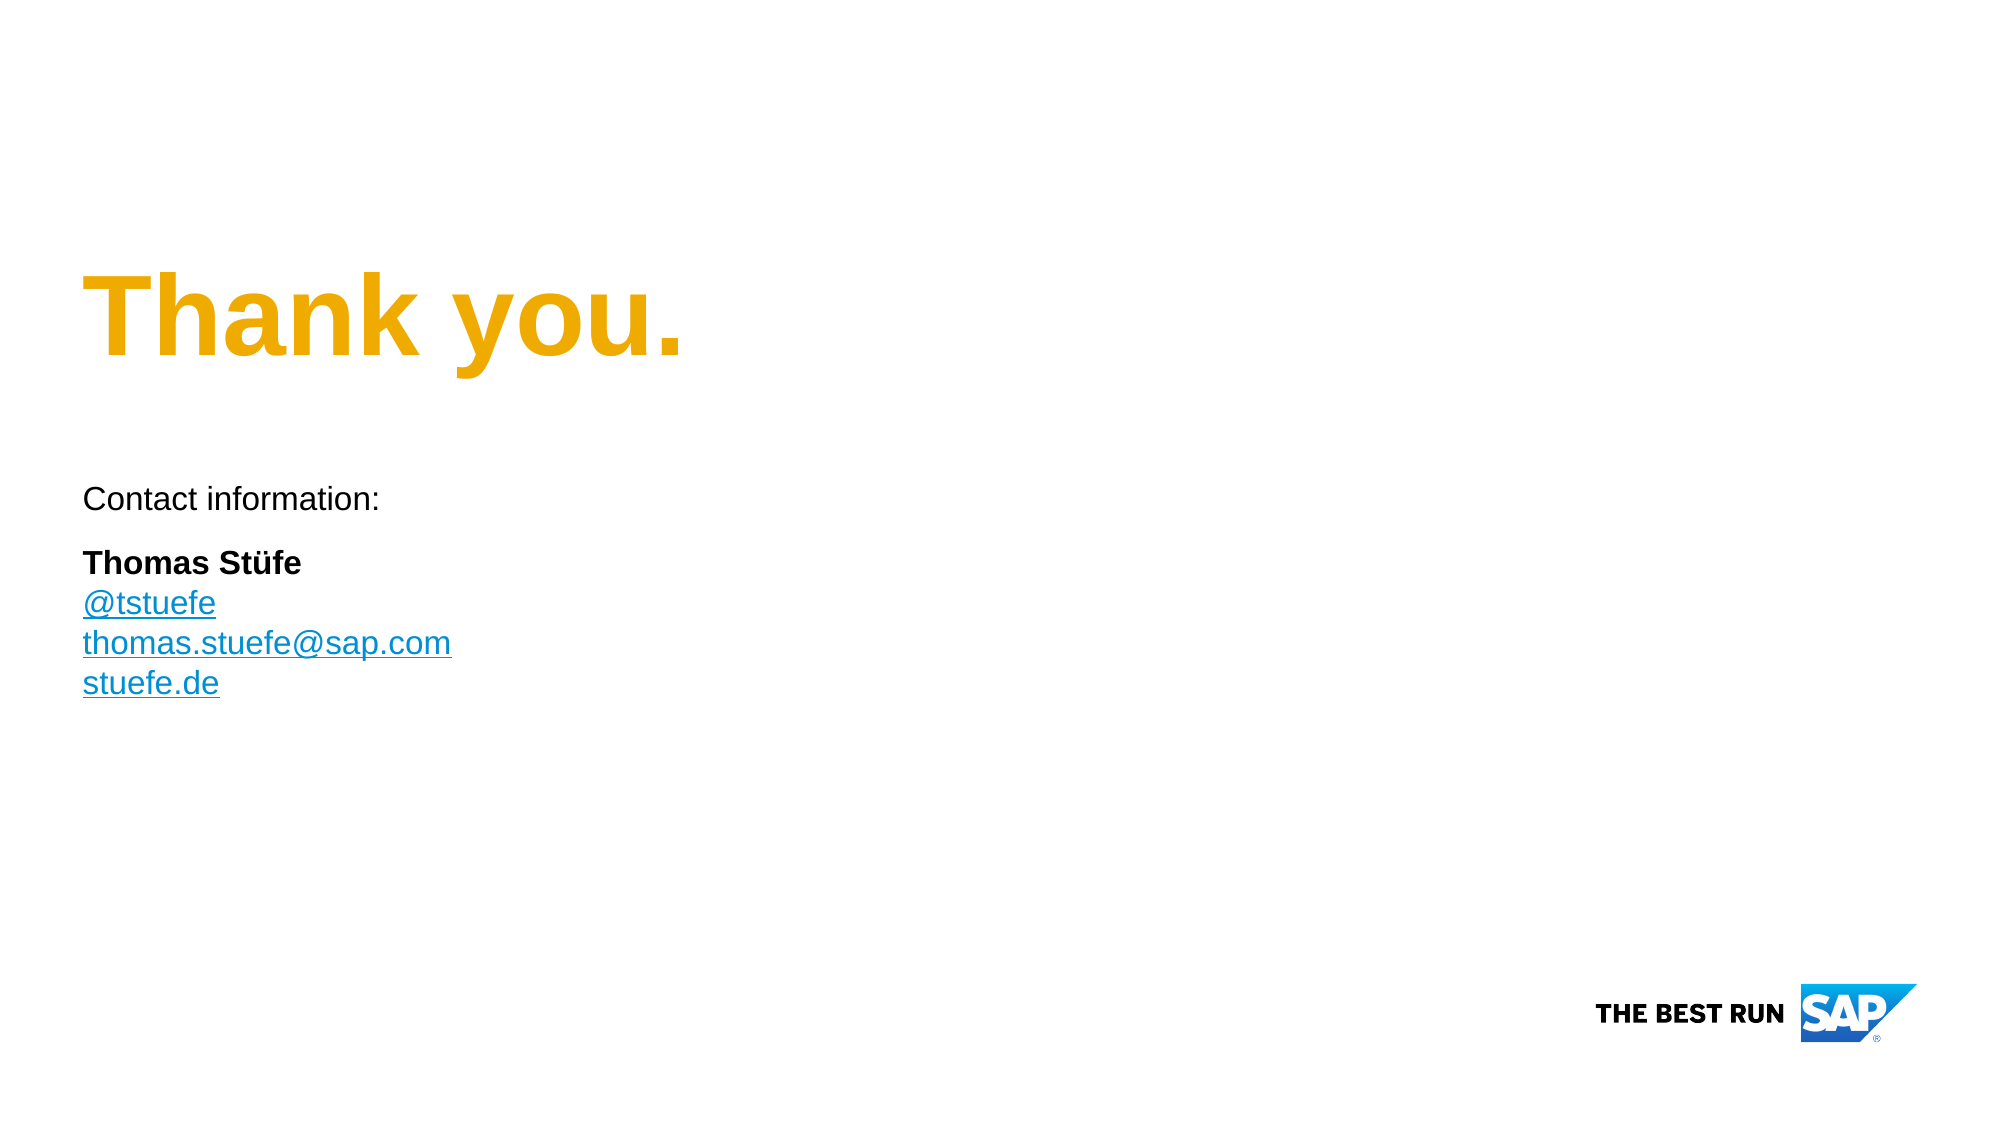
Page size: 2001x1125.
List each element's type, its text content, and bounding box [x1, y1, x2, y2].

picture [1595, 983, 1918, 1043]
list Contact information: Thomas Stüfe @tstuefe thomas.stuefe@sap.com stuefe.de [82, 476, 1001, 887]
title Thank you. [82, 240, 1001, 393]
